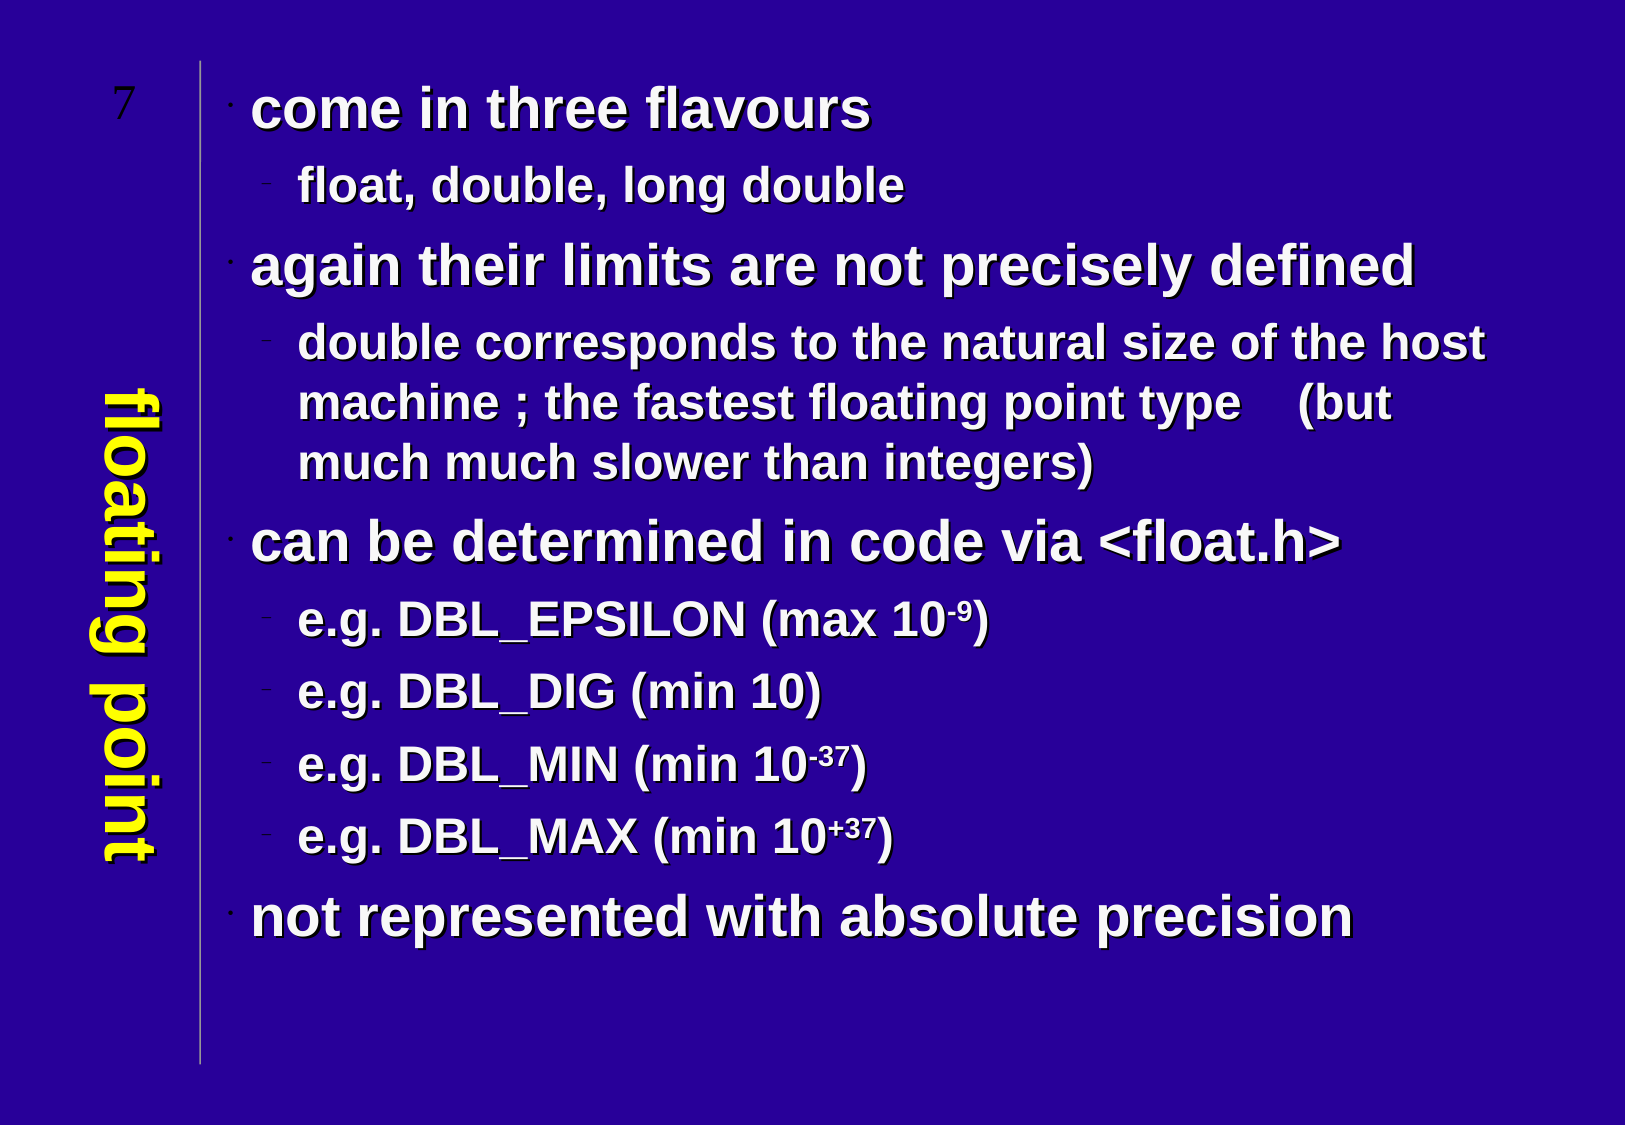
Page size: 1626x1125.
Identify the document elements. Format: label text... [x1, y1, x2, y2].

title floating point [50, 187, 188, 1063]
list come in three flavours float, double, long double again their limits are not precisely defined double corresponds to the natural size of the host machine ; the fastest floating point type (but much much slower than integers) can be determined in code via <float.h> e.g. DBL_EPSILON (max 10-9) e.g. DBL_DIG (min 10) e.g. DBL_MIN (min 10-37) e.g. DBL_MAX (min 10+37) not represented with absolute precision [212, 62, 1550, 1063]
